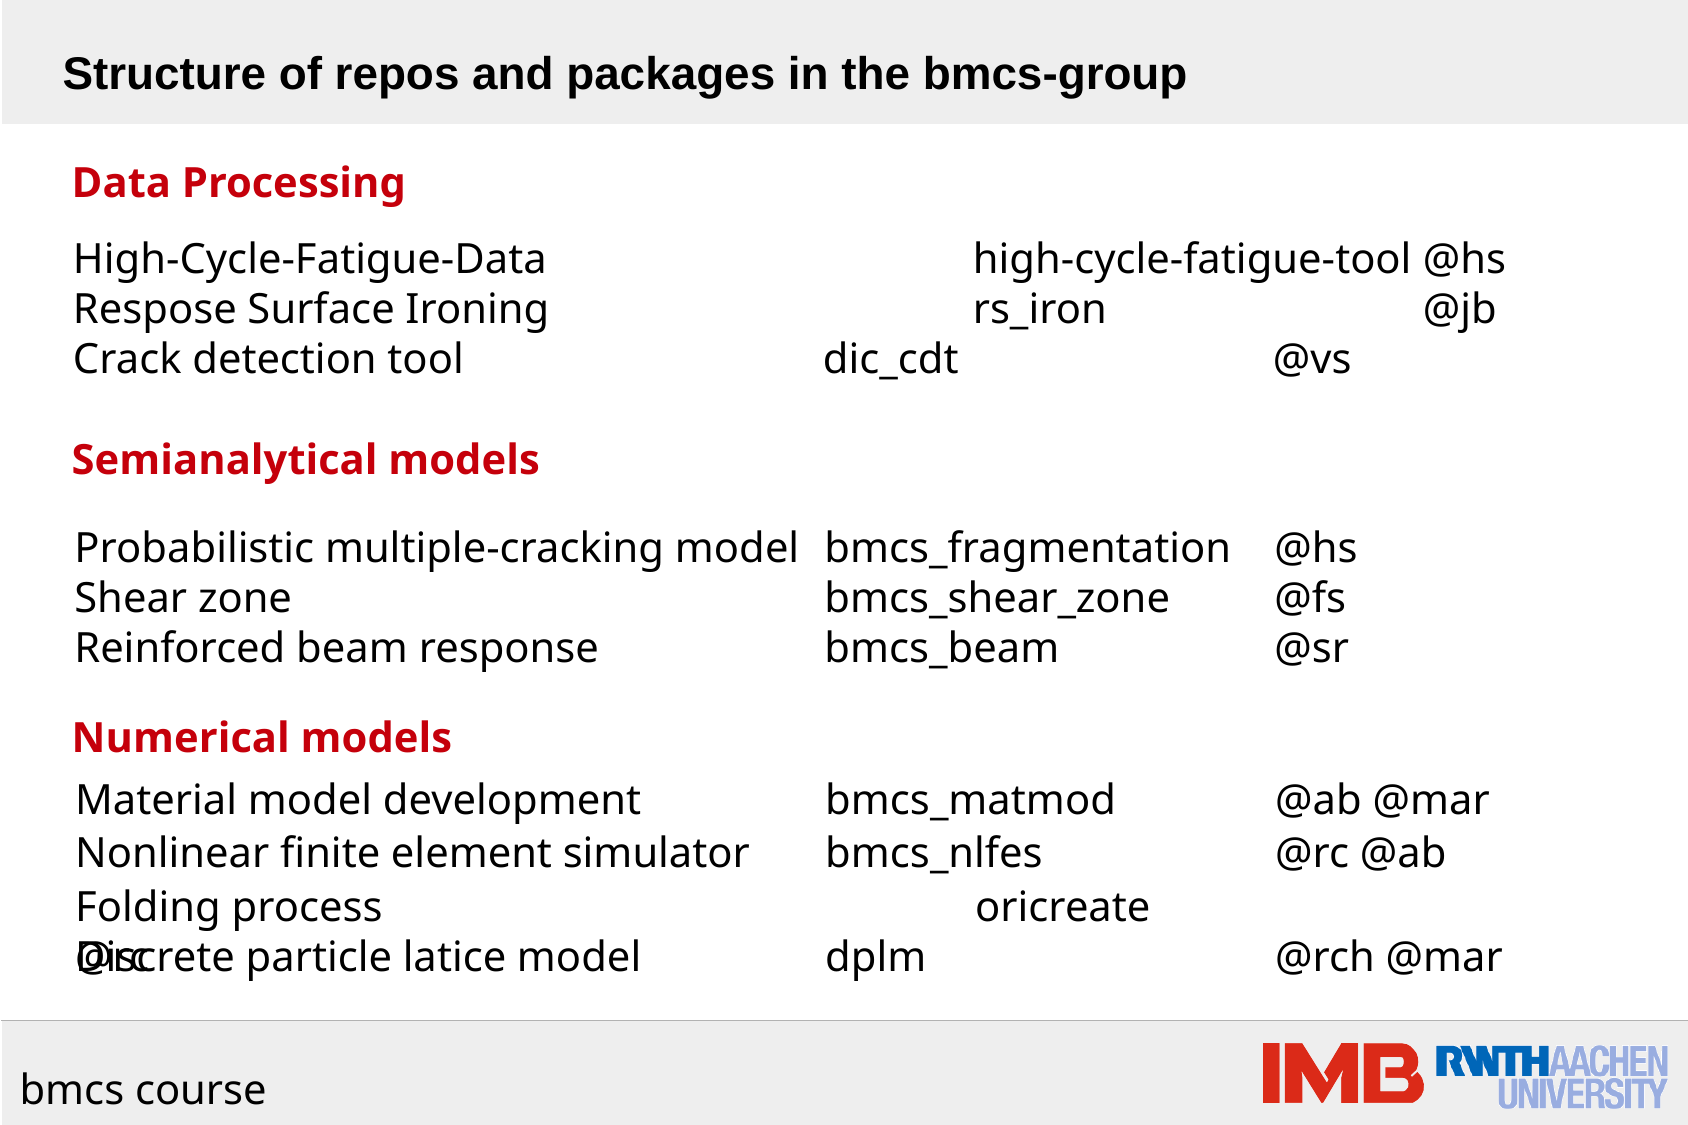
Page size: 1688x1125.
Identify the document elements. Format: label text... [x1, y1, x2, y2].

text_box Nonlinear finite element simulator bmcs_nlfes @rc @ab [60, 818, 1629, 884]
text_box Numerical models [53, 700, 1040, 772]
text_box High-Cycle-Fatigue-Data high-cycle-fatigue-tool @hs Respose Surface Ironing rs_iron @jb Crack detection tool dic_cdt @vs [55, 221, 1653, 662]
text_box Data Processing [53, 145, 1040, 217]
title Structure of repos and packages in the bmcs-group [62, 43, 1674, 117]
text_box Semianalytical models [53, 423, 1040, 494]
text_box Material model development bmcs_matmod @ab @mar [60, 765, 1580, 818]
text_box Folding process oricreate @rc [60, 872, 1462, 922]
picture [1436, 1045, 1668, 1109]
picture [1263, 1043, 1424, 1103]
text_box Discrete particle latice model dplm @rch @mar [60, 922, 1581, 1038]
text_box Probabilistic multiple-cracking model bmcs_fragmentation @hs Shear zone bmcs_shear_zone @fs Reinforced beam response bmcs_beam @sr [56, 510, 1654, 682]
